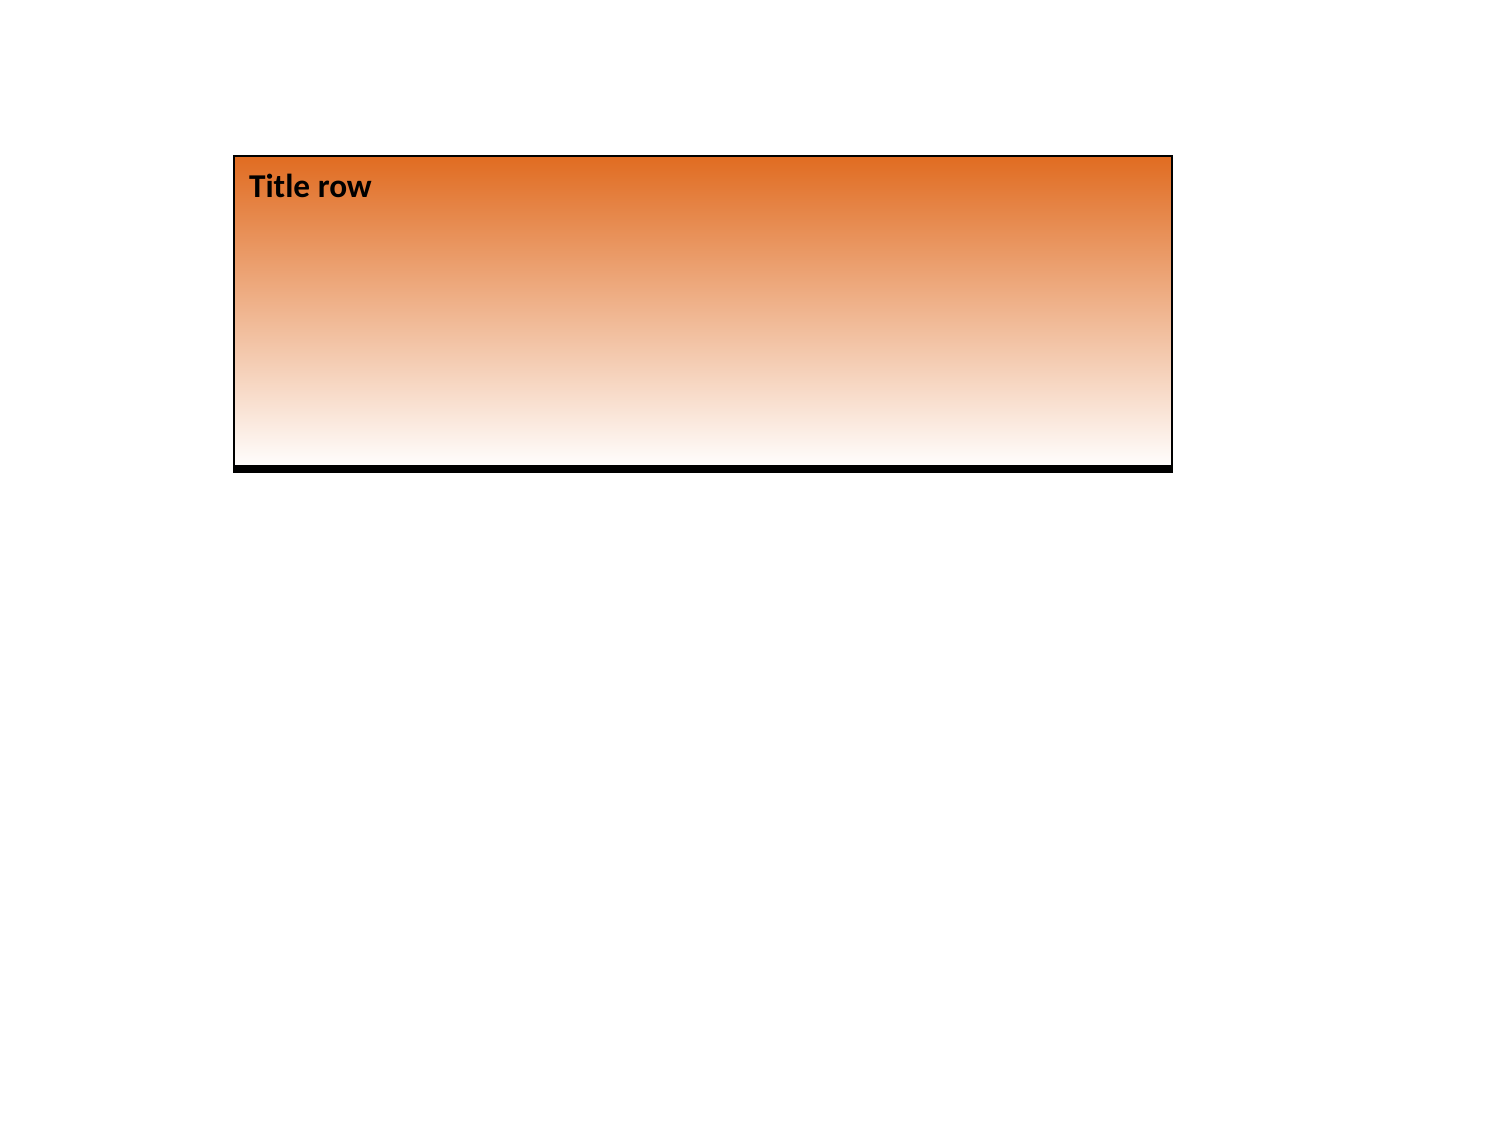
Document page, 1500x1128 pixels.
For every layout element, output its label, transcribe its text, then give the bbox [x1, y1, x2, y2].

table_header Title row [235, 157, 1171, 465]
